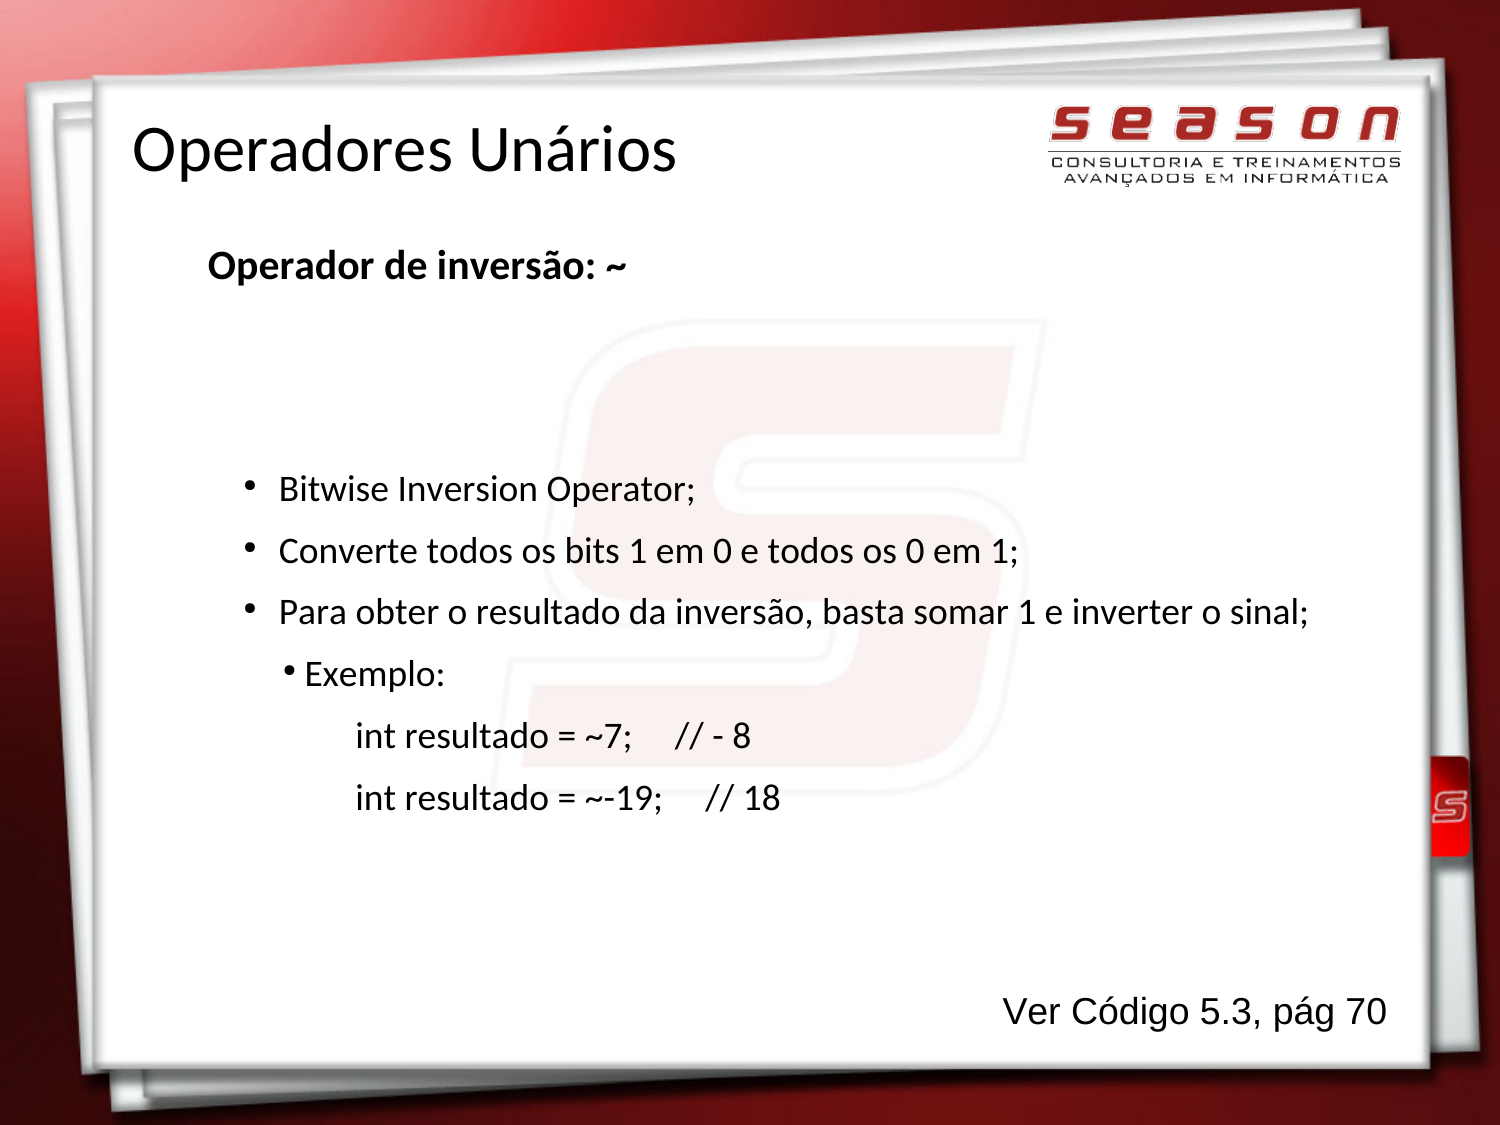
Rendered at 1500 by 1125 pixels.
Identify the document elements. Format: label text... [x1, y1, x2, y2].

picture [0, 0, 1500, 1125]
text_box Ver Código 5.3, pág 70 [987, 979, 1403, 1040]
title Operadores Unários [118, 33, 1394, 257]
text_box Operador de inversão: ~ [207, 231, 1328, 296]
text_box Bitwise Inversion Operator; Converte todos os bits 1 em 0 e todos os 0 em 1; Para obter o resultado da inversão, basta somar 1 e inverter o sinal; Exemplo: int resultado = ~7; // - 8 int resultado = ~-19; // 18 [207, 307, 1328, 975]
